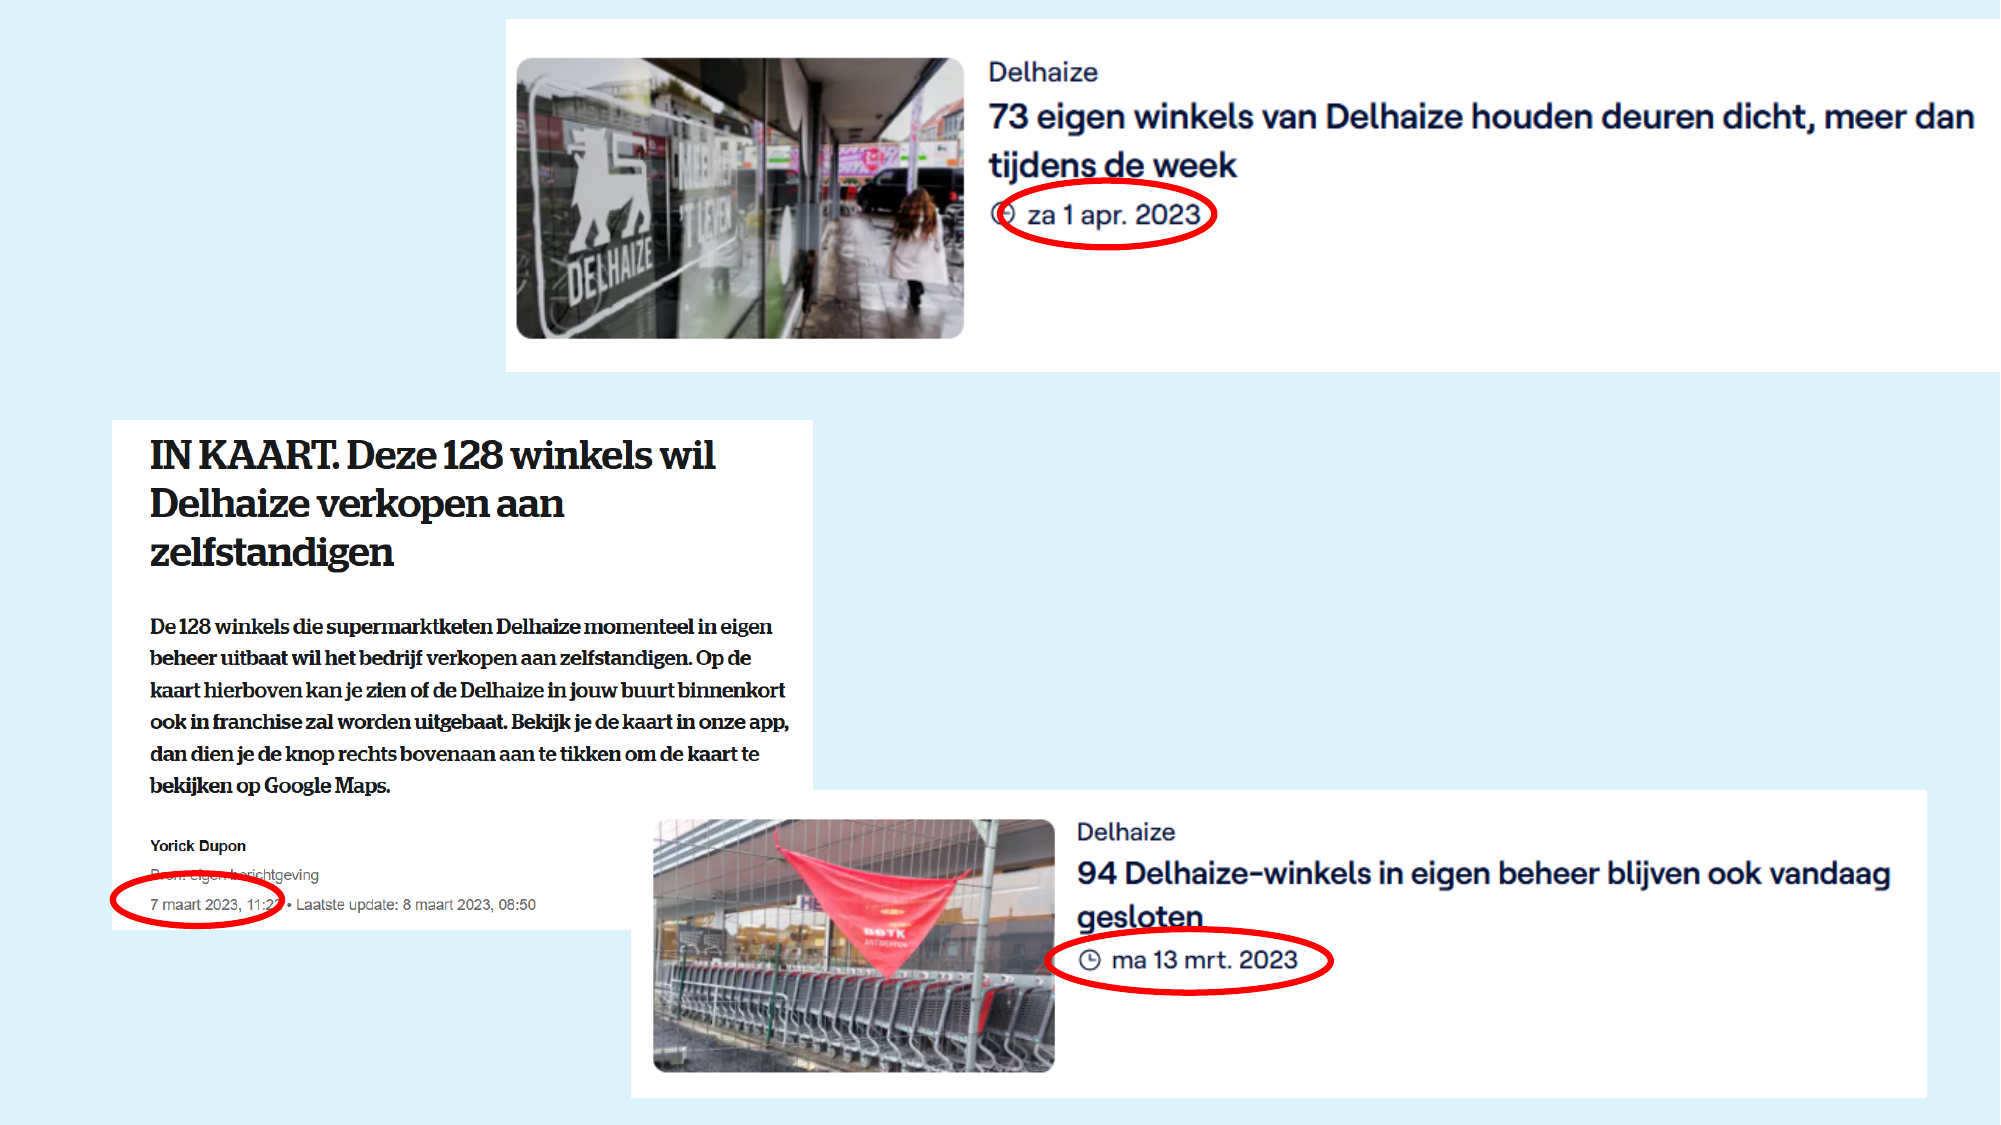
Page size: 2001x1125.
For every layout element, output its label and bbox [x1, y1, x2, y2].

picture [506, 20, 2000, 372]
picture [112, 420, 1927, 1098]
picture [112, 909, 190, 930]
picture [117, 877, 278, 922]
